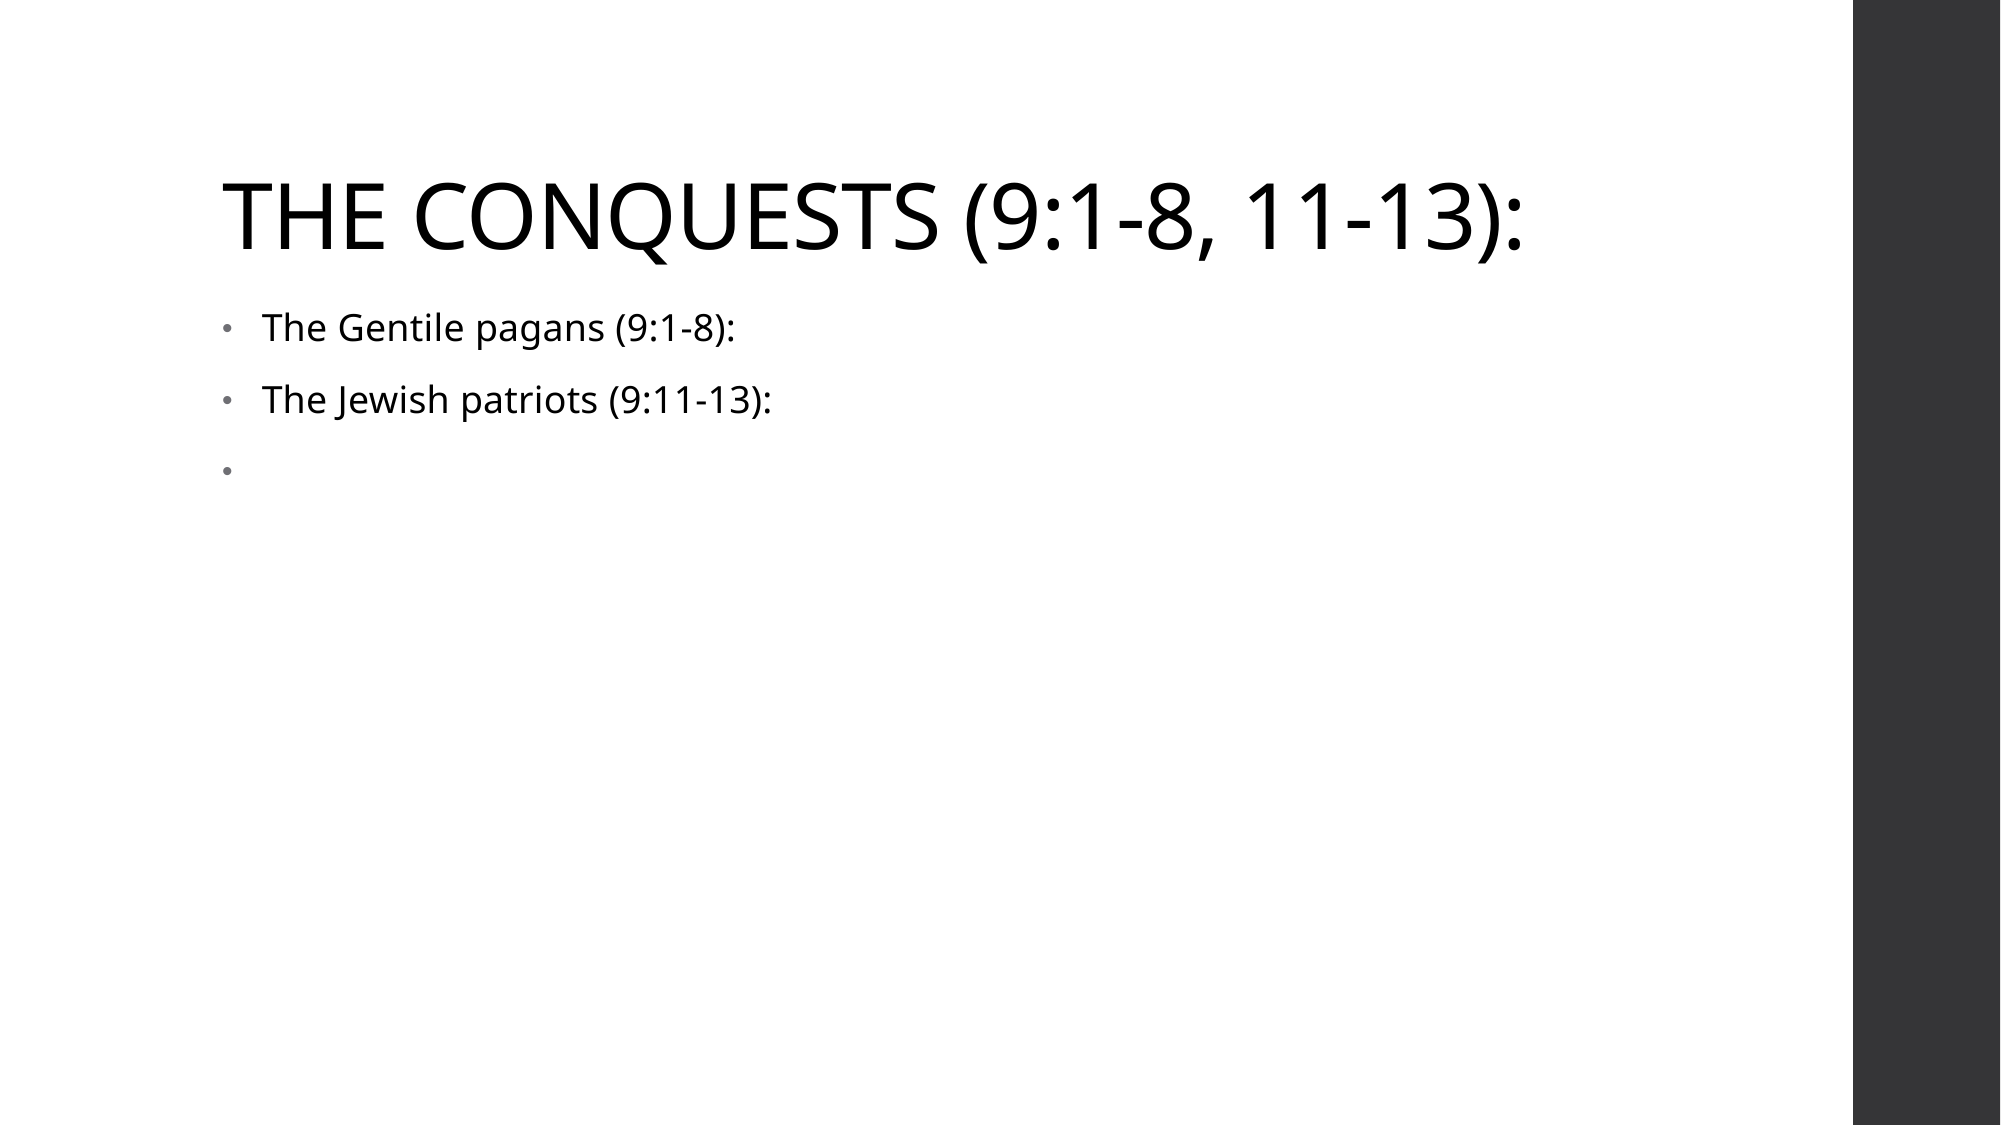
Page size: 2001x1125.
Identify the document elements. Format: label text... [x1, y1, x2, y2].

list The Gentile pagans (9:1-8): The Jewish patriots (9:11-13): [206, 299, 1617, 1014]
title THE CONQUESTS (9:1-8, 11-13): [206, 60, 1797, 278]
